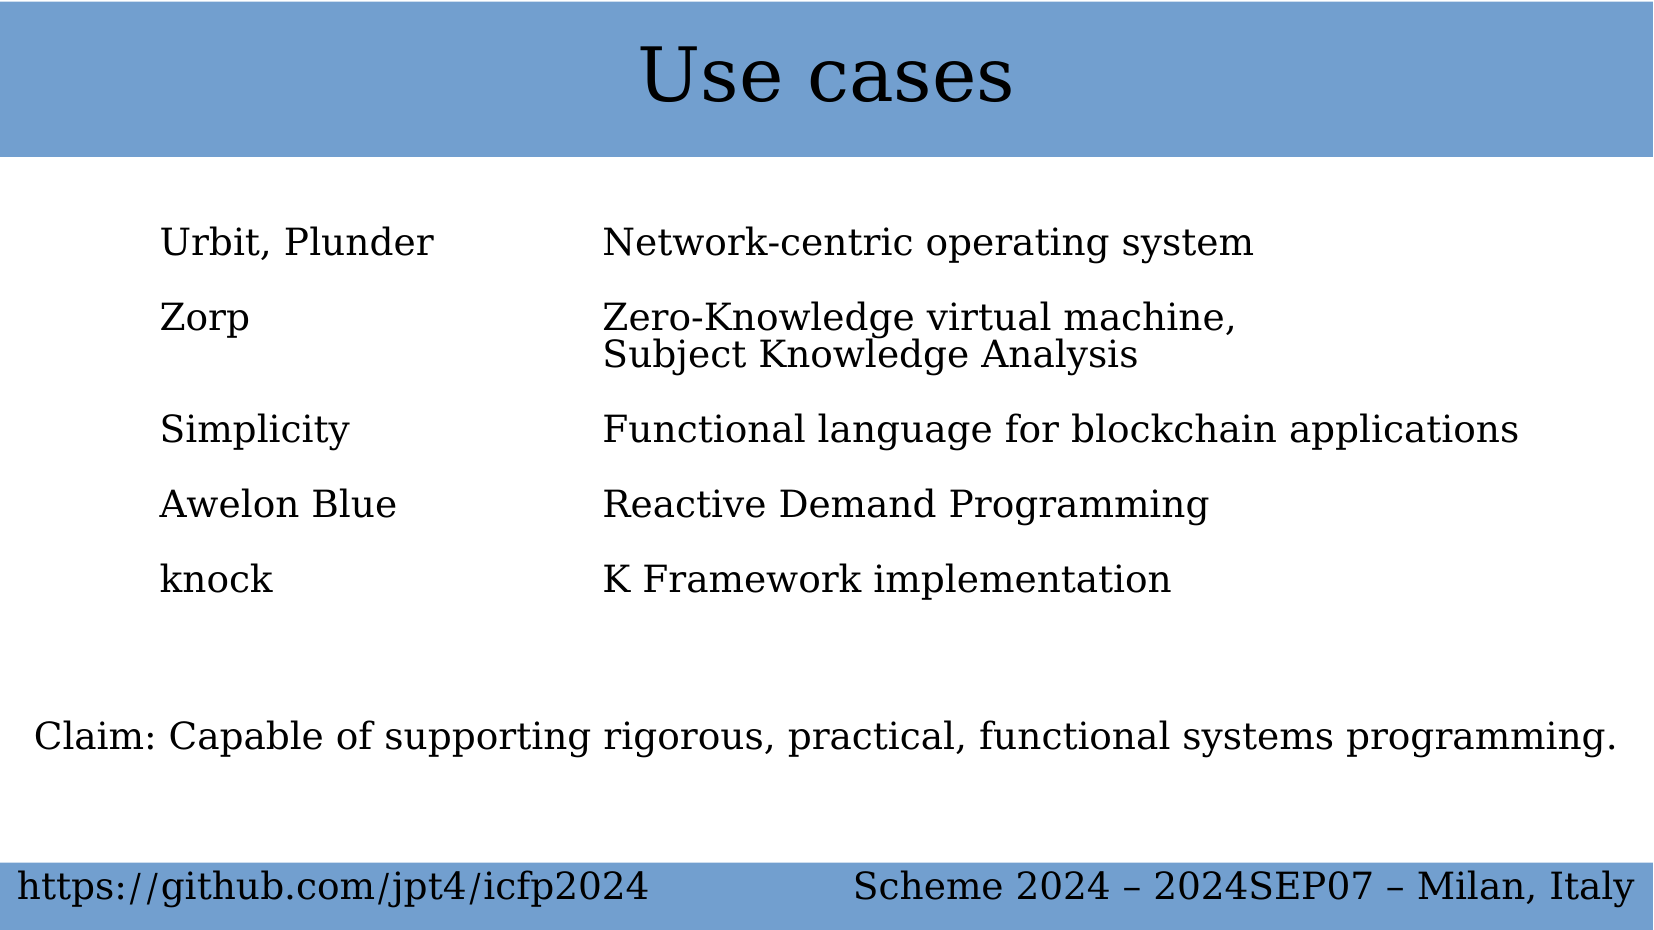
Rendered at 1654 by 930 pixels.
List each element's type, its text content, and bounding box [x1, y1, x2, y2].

title Use cases [0, 1, 1653, 157]
text_box https://github.com/jpt4/icfp2024 Scheme 2024 – 2024SEP07 – Milan, Italy [0, 862, 1653, 930]
text_box Network-centric operating system Zero-Knowledge virtual machine, Subject Knowledge Analysis Functional language for blockchain applications Reactive Demand Programming K Framework implementation [587, 218, 1653, 712]
text_box Urbit, Plunder Zorp Simplicity Awelon Blue knock [144, 218, 587, 609]
text_box Claim: Capable of supporting rigorous, practical, functional systems programming. [0, 712, 1653, 803]
